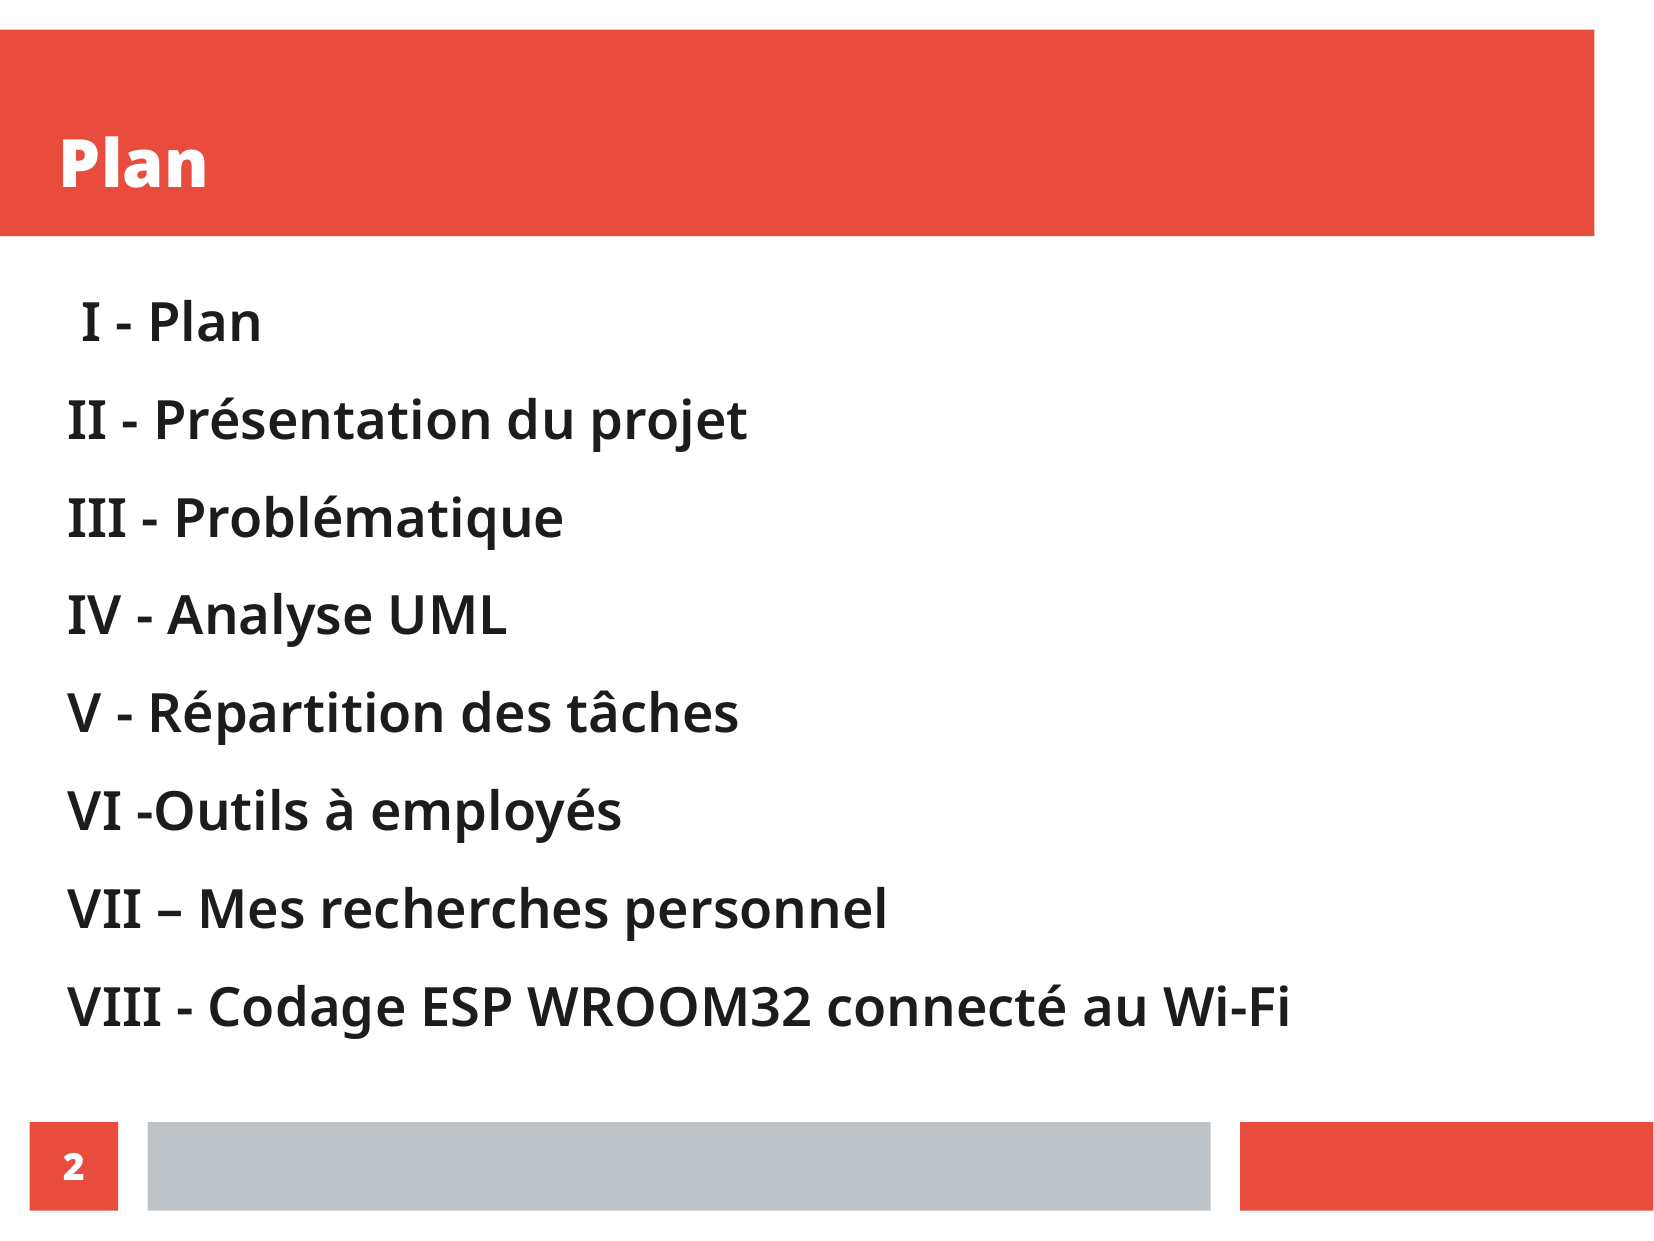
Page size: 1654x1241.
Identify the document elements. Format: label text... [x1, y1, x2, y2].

title Plan [59, 59, 1595, 207]
list I - Plan II - Présentation du projet III - Problématique IV - Analyse UML V - Répartition des tâches VI -Outils à employés VII – Mes recherches personnel VIII - Codage ESP WROOM32 connecté au Wi-Fi [67, 283, 1574, 1075]
